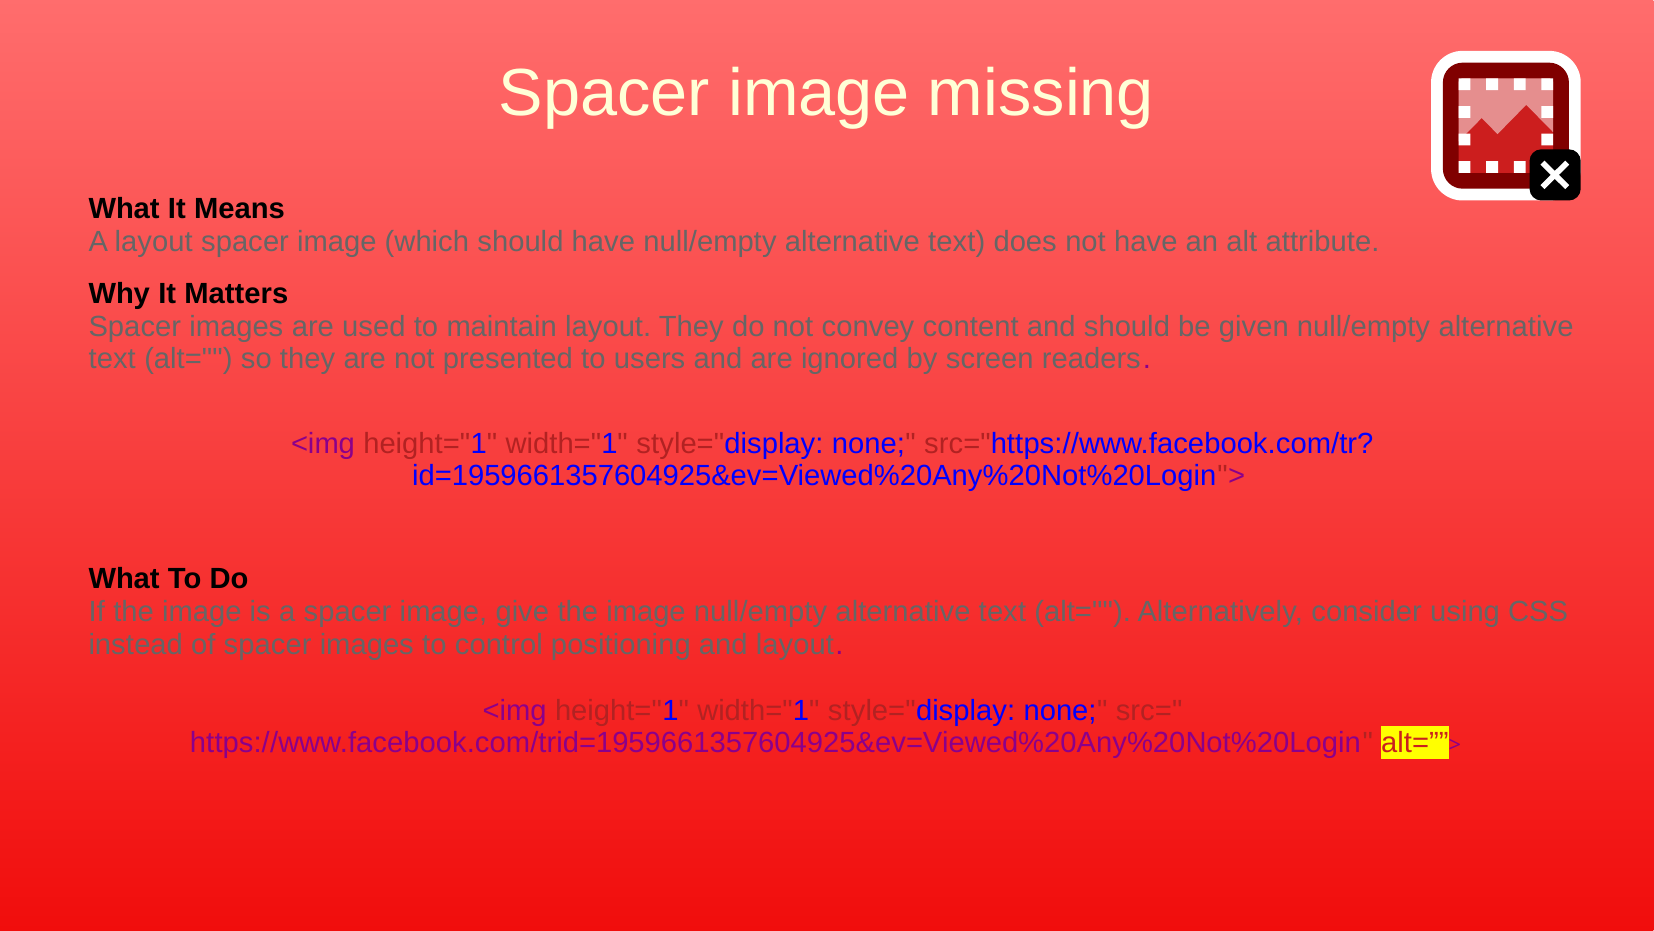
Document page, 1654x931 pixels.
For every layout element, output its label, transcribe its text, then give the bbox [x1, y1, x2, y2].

picture [1417, 37, 1595, 215]
title Spacer image missing [82, 37, 1417, 148]
subtitle What It Means A layout spacer image (which should have null/empty alternative text) does not have an alt attribute. Why It Matters Spacer images are used to maintain layout. They do not convey content and should be given null/empty alternative text (alt="") so they are not presented to users and are ignored by screen readers. <img height="1" width="1" style="display: none;" src="https://www.facebook.com/tr?id=1959661357604925&ev=Viewed%20Any%20Not%20Login"> What To Do If the image is a spacer image, give the image null/empty alternative text (alt=""). Alternatively, consider using CSS instead of spacer images to control positioning and layout. <img height="1" width="1" style="display: none;" src="https://www.facebook.com/trid=1959661357604925&ev=Viewed%20Any%20Not%20Login" alt=””> [88, 192, 1577, 857]
